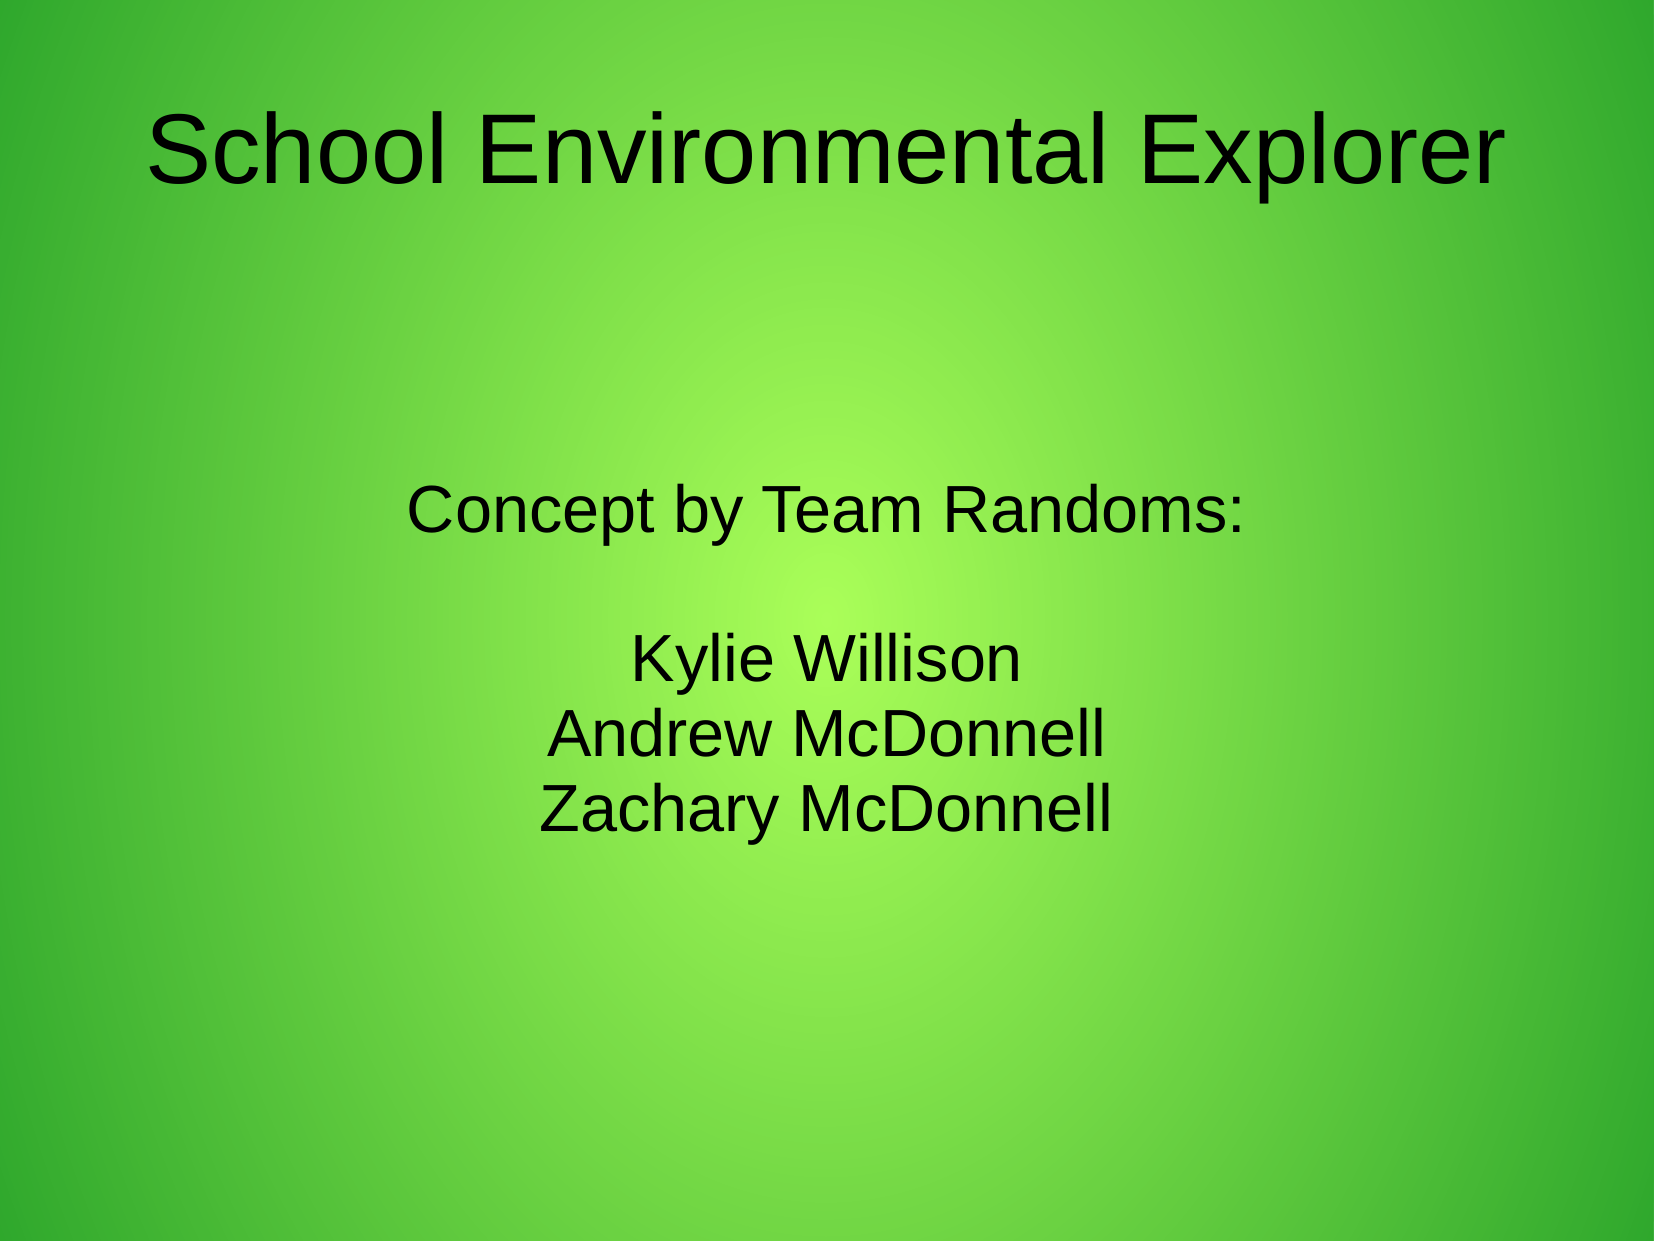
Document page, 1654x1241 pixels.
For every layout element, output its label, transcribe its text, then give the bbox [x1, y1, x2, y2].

title School Environmental Explorer [82, 47, 1571, 252]
subtitle Concept by Team Randoms: Kylie Willison Andrew McDonnell Zachary McDonnell [82, 299, 1571, 1019]
